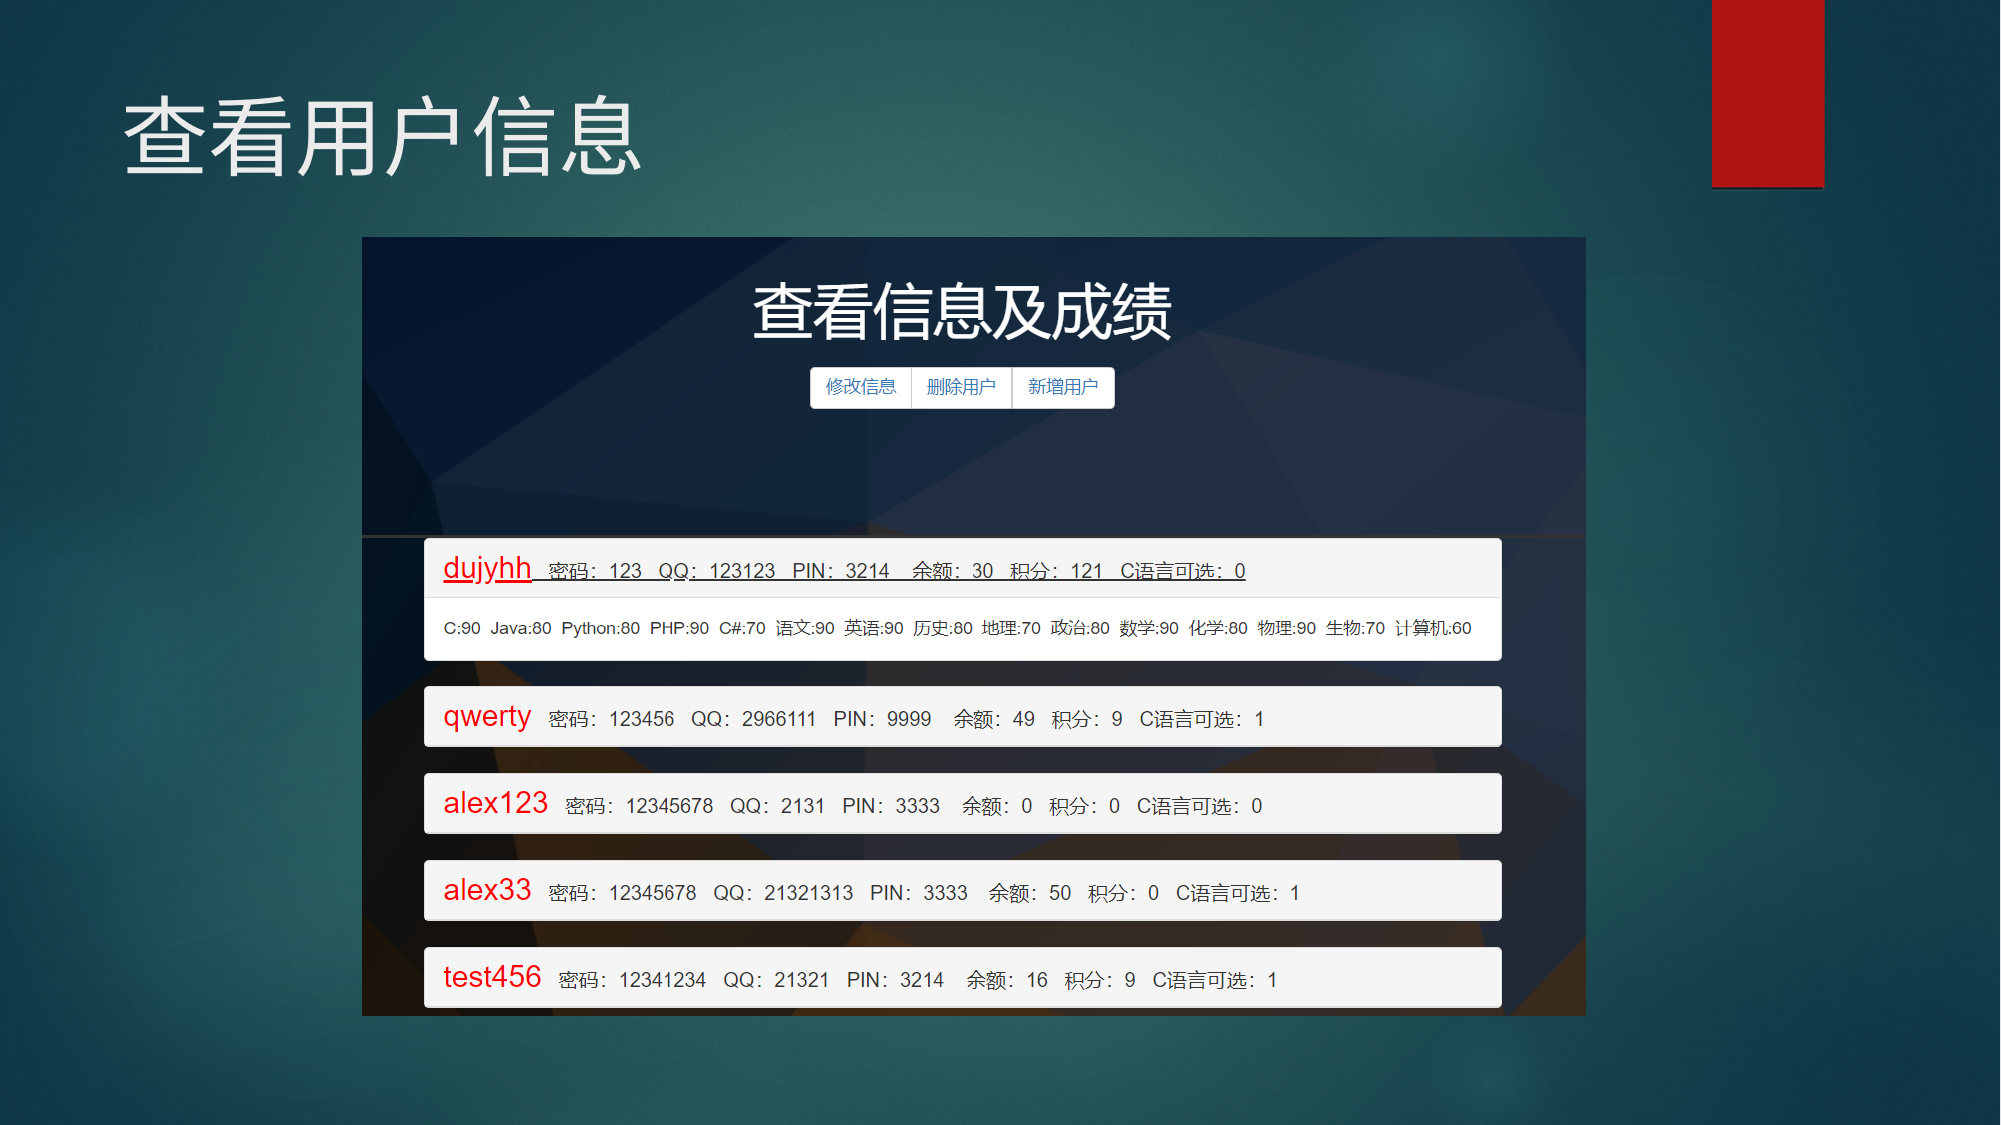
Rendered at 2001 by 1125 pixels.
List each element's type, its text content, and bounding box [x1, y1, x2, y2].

title 查看用户信息 [106, 74, 1649, 304]
picture [0, 0, 2001, 1125]
